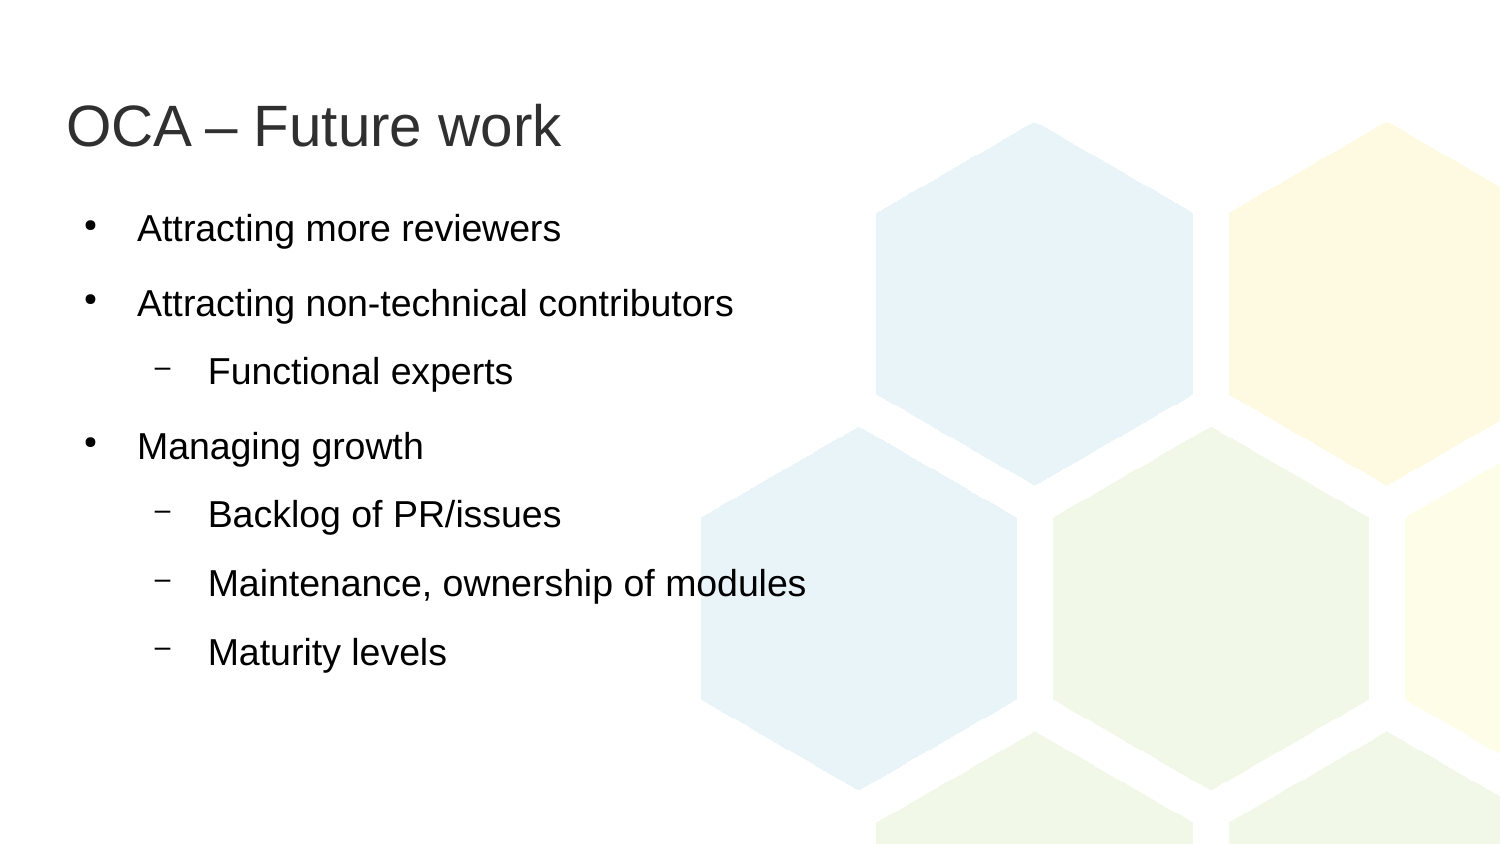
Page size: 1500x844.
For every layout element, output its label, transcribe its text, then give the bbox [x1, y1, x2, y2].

picture [0, 0, 1500, 844]
list Attracting more reviewers Attracting non-technical contributors Functional experts Managing growth Backlog of PR/issues Maintenance, ownership of modules Maturity levels [51, 189, 1411, 763]
title OCA – Future work [51, 72, 1449, 167]
